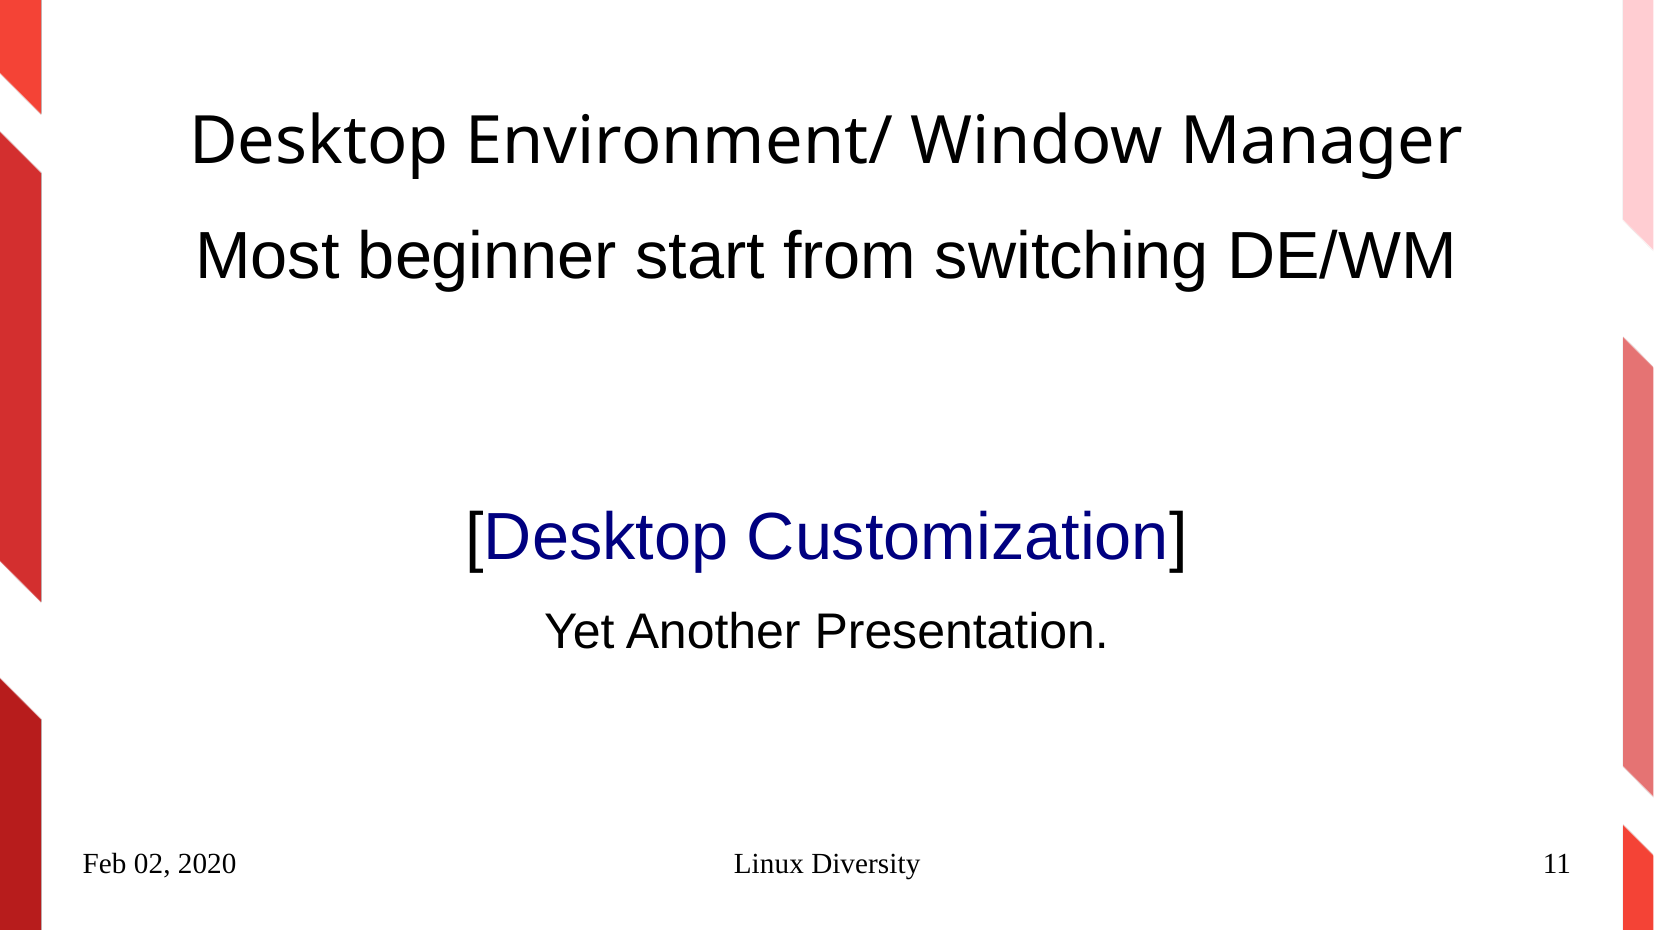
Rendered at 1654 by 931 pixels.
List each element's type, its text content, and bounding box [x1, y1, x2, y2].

list [Desktop Customization] Yet Another Presentation. [82, 499, 1571, 757]
picture [0, 0, 1654, 930]
title Desktop Environment/ Window Manager [82, 59, 1571, 216]
list Most beginner start from switching DE/WM [82, 217, 1571, 475]
